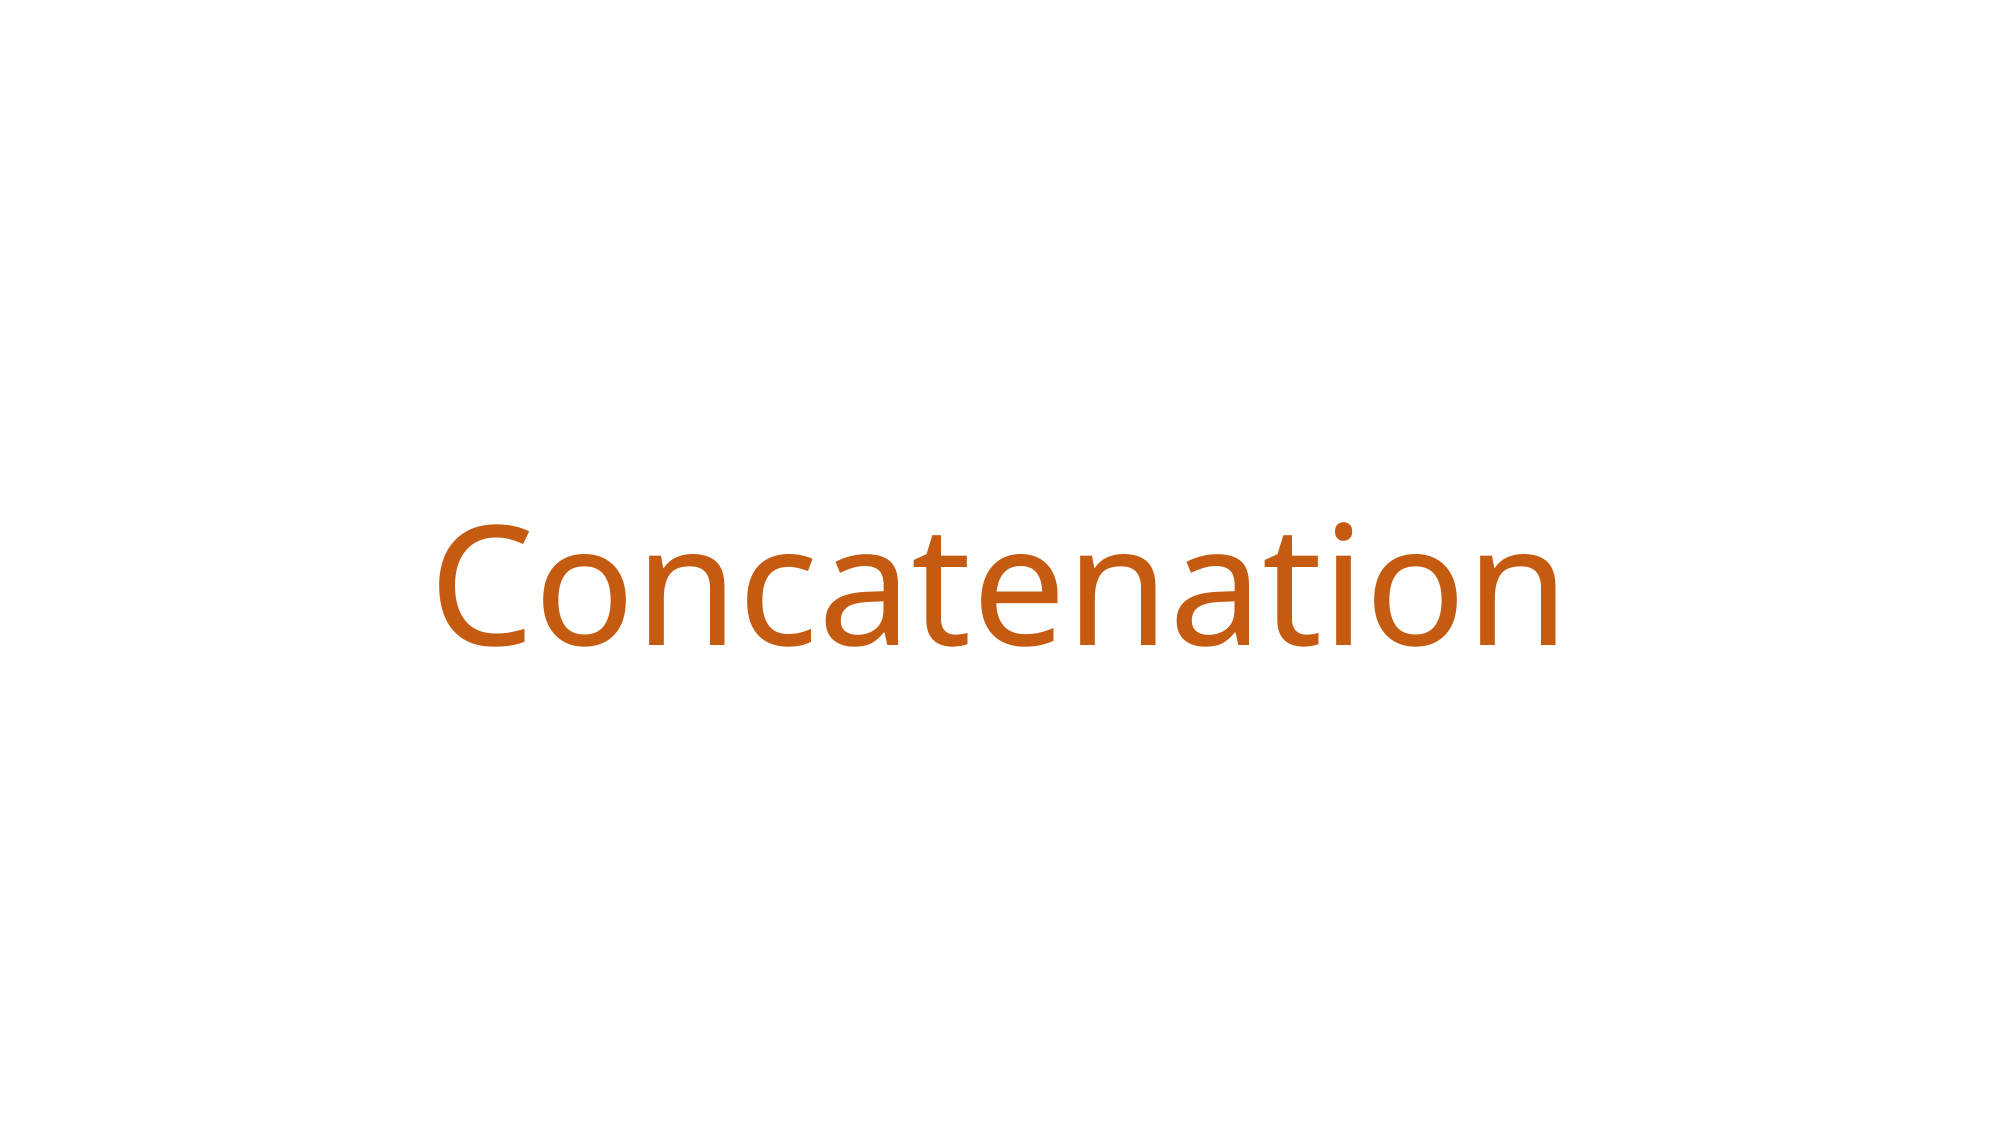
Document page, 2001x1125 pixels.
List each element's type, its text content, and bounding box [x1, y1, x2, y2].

list Concatenation [137, 292, 1863, 1014]
